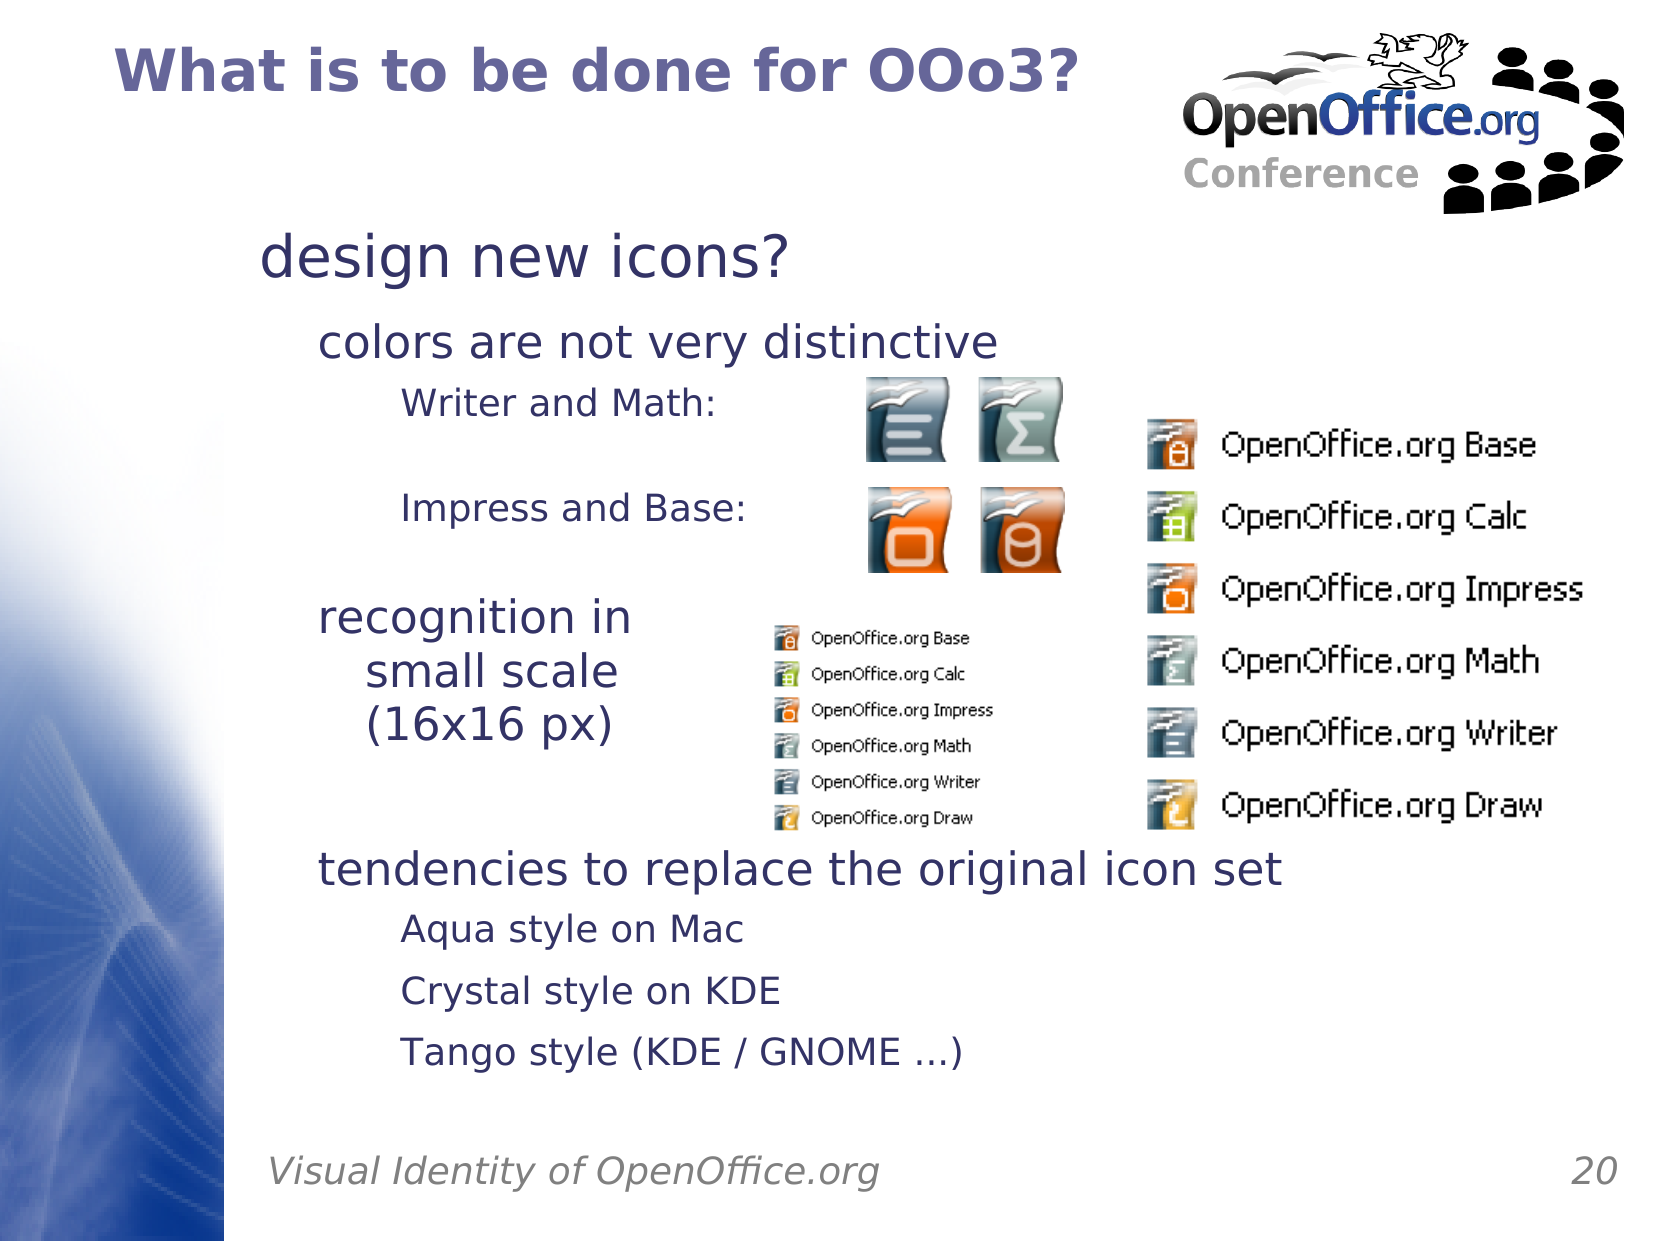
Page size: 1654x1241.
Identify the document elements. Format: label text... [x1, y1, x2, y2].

picture [868, 487, 1065, 573]
list design new icons? colors are not very distinctive Writer and Math: Impress and Base: recognition in small scale (16x16 px) tendencies to replace the original icon set Aqua style on Mac Crystal style on KDE Tango style (KDE / GNOME ...) [223, 223, 1619, 1133]
picture [0, 0, 224, 1241]
picture [1183, 33, 1624, 214]
title What is to be done for OOo3? [24, 15, 1123, 129]
picture [767, 621, 999, 833]
picture [1132, 410, 1595, 833]
picture [866, 377, 1063, 462]
